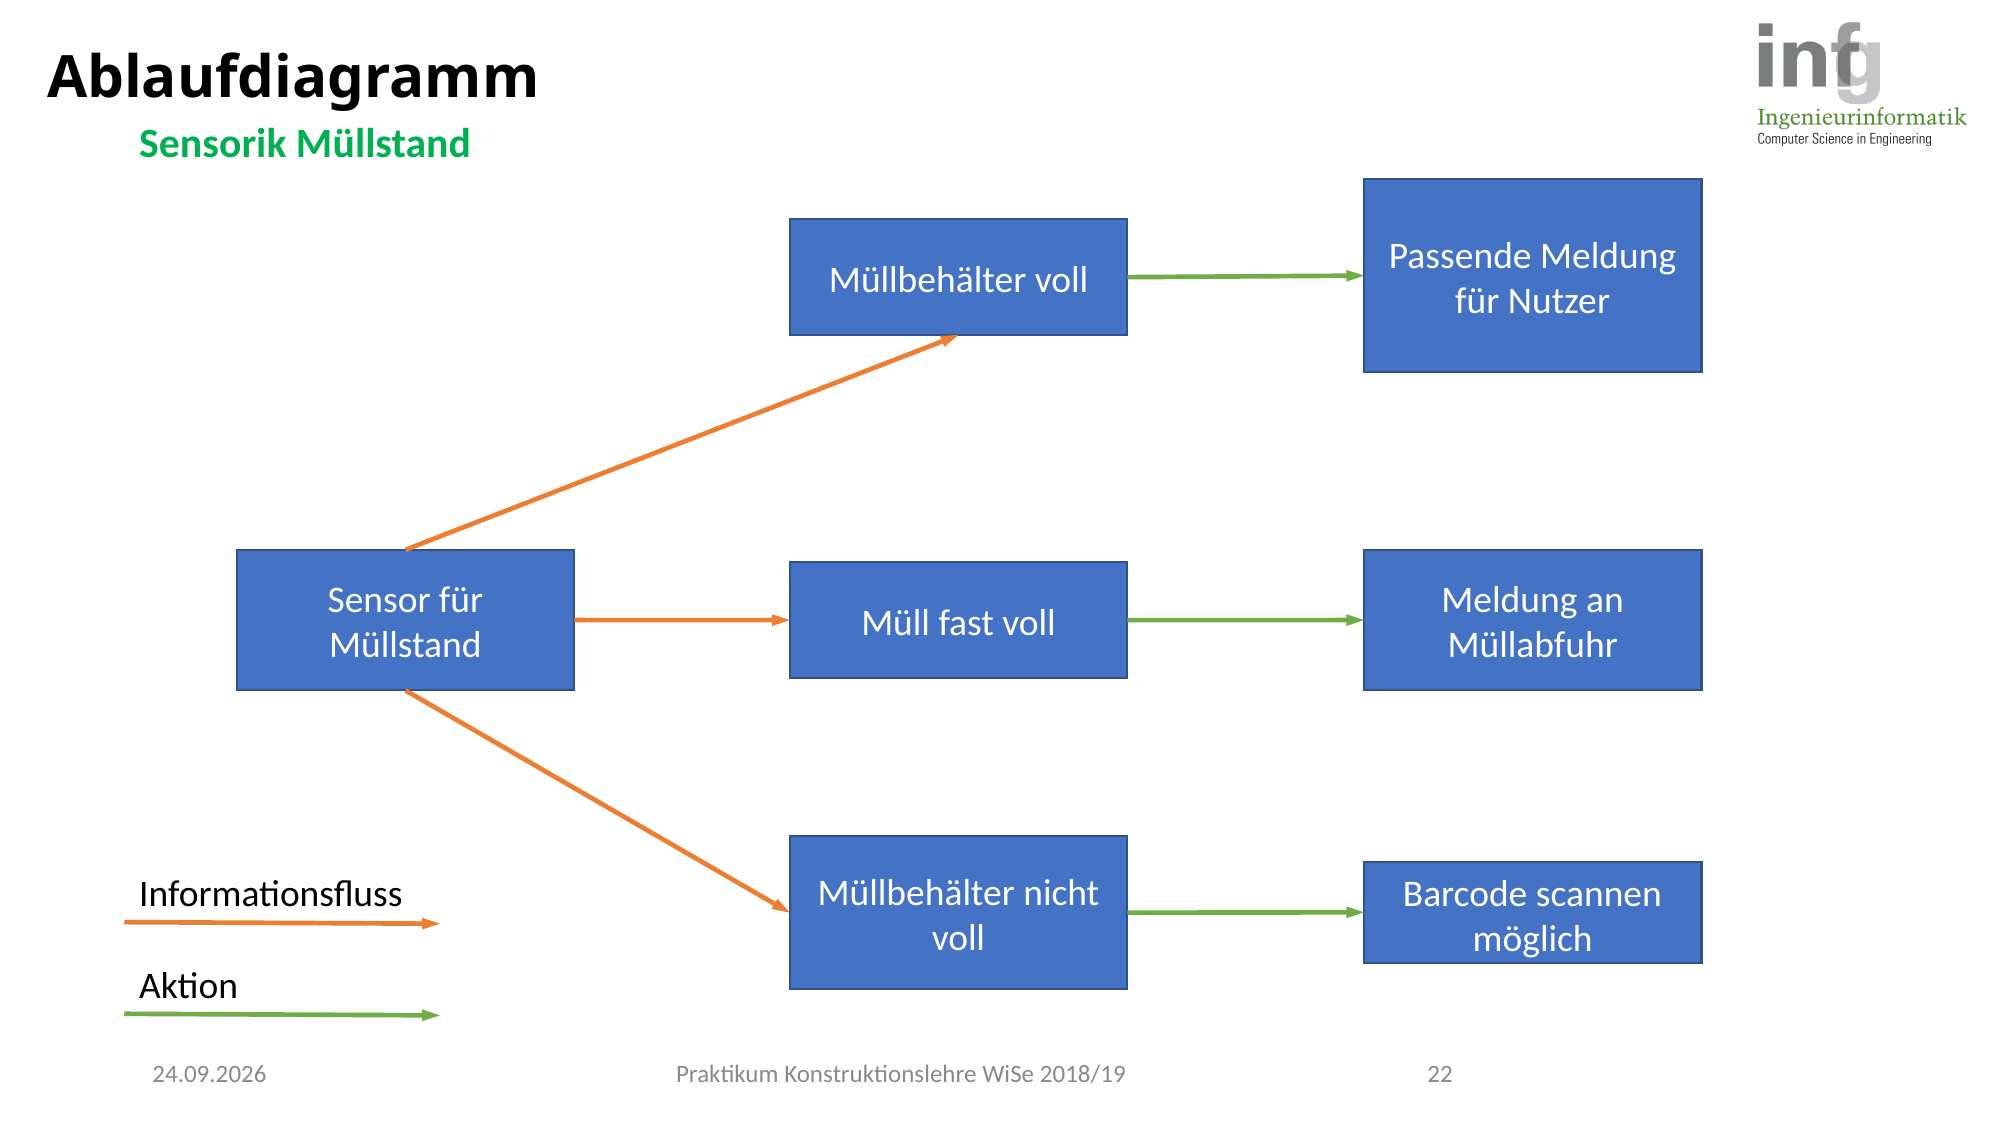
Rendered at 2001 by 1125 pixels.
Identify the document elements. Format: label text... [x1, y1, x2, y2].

text_box Sensor für Müllstand [237, 550, 574, 690]
text_box 22 [1412, 1042, 1863, 1103]
text_box 10.01.2019 [137, 1042, 403, 1103]
text_box Müllbehälter voll [790, 219, 1127, 335]
text_box Meldung an Müllabfuhr [1364, 550, 1701, 690]
text_box Müllbehälter nicht voll [790, 836, 1127, 989]
text_box Aktion [124, 953, 255, 1014]
text_box Passende Meldung für Nutzer [1364, 179, 1701, 372]
text_box Barcode scannen möglich [1364, 862, 1701, 963]
text_box Praktikum Konstruktionslehre WiSe 2018/19 [403, 1042, 1400, 1103]
text_box Sensorik Müllstand [124, 108, 490, 175]
text_box Müll fast voll [790, 562, 1127, 678]
text_box Informationsfluss [124, 861, 422, 923]
title Ablaufdiagramm [0, 16, 683, 118]
